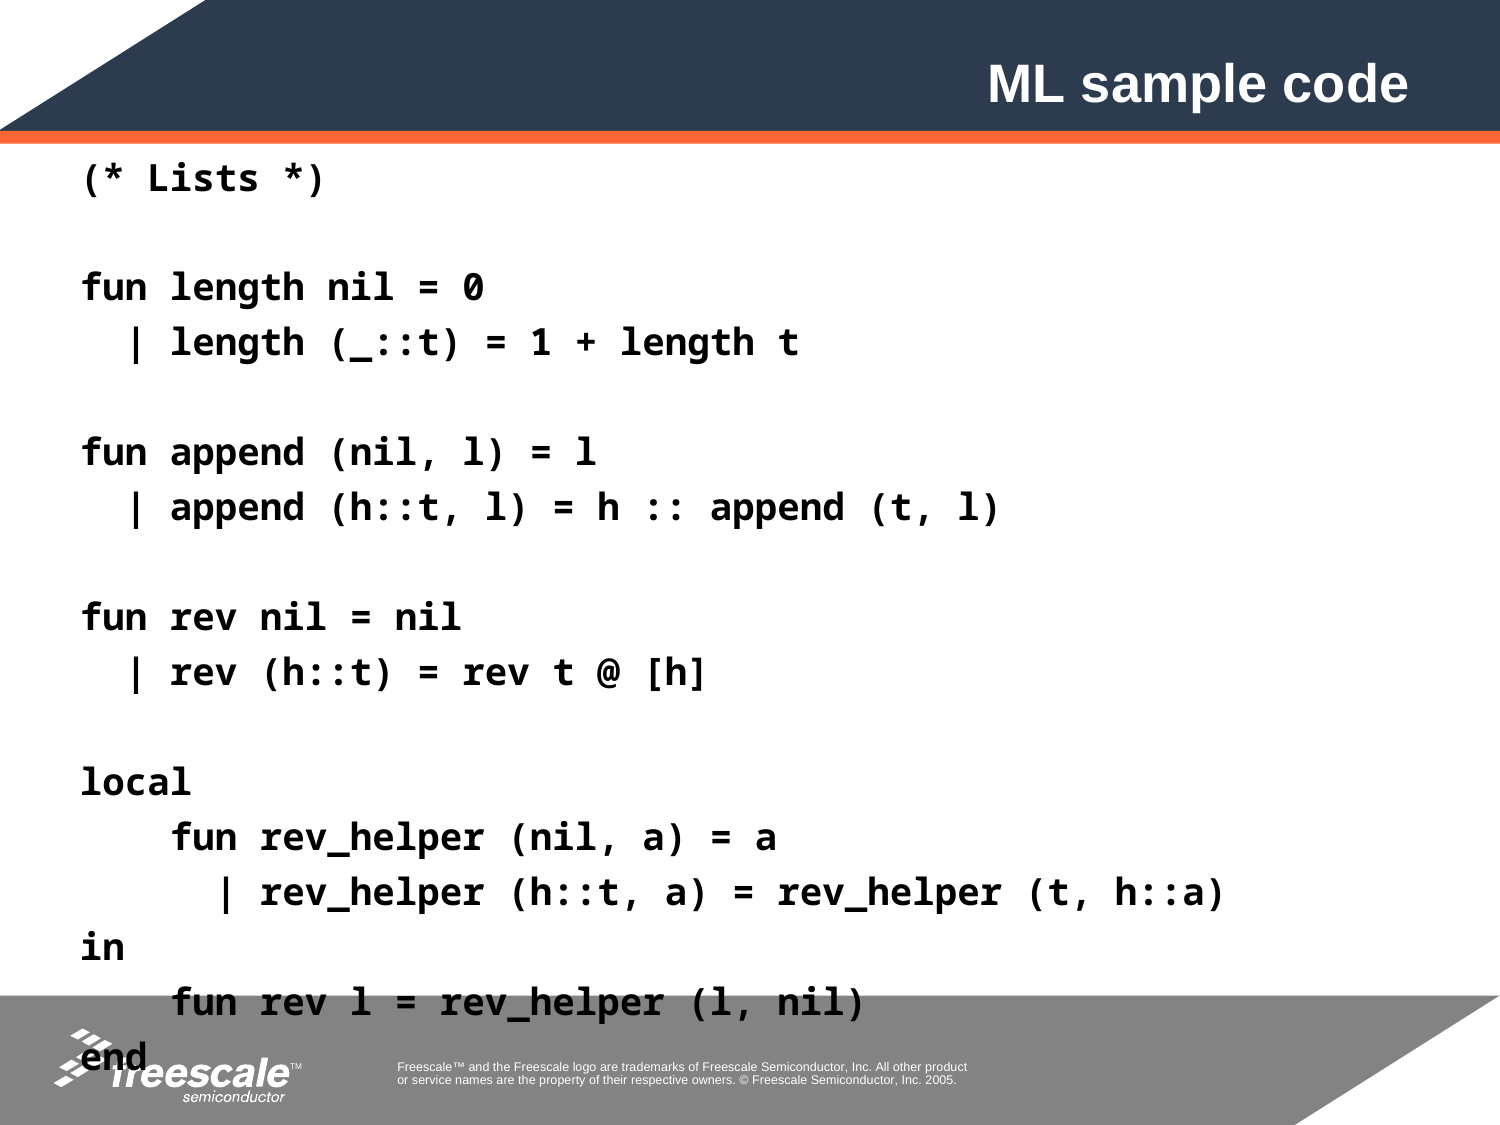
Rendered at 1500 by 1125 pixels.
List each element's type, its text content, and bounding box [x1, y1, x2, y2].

list (* Lists *) fun length nil = 0 | length (_::t) = 1 + length t fun append (nil, l) = l | append (h::t, l) = h :: append (t, l) fun rev nil = nil | rev (h::t) = rev t @ [h] local fun rev_helper (nil, a) = a | rev_helper (h::t, a) = rev_helper (t, h::a) in fun rev l = rev_helper (l, nil) end [65, 145, 1416, 987]
title ML sample code [75, 27, 1426, 146]
